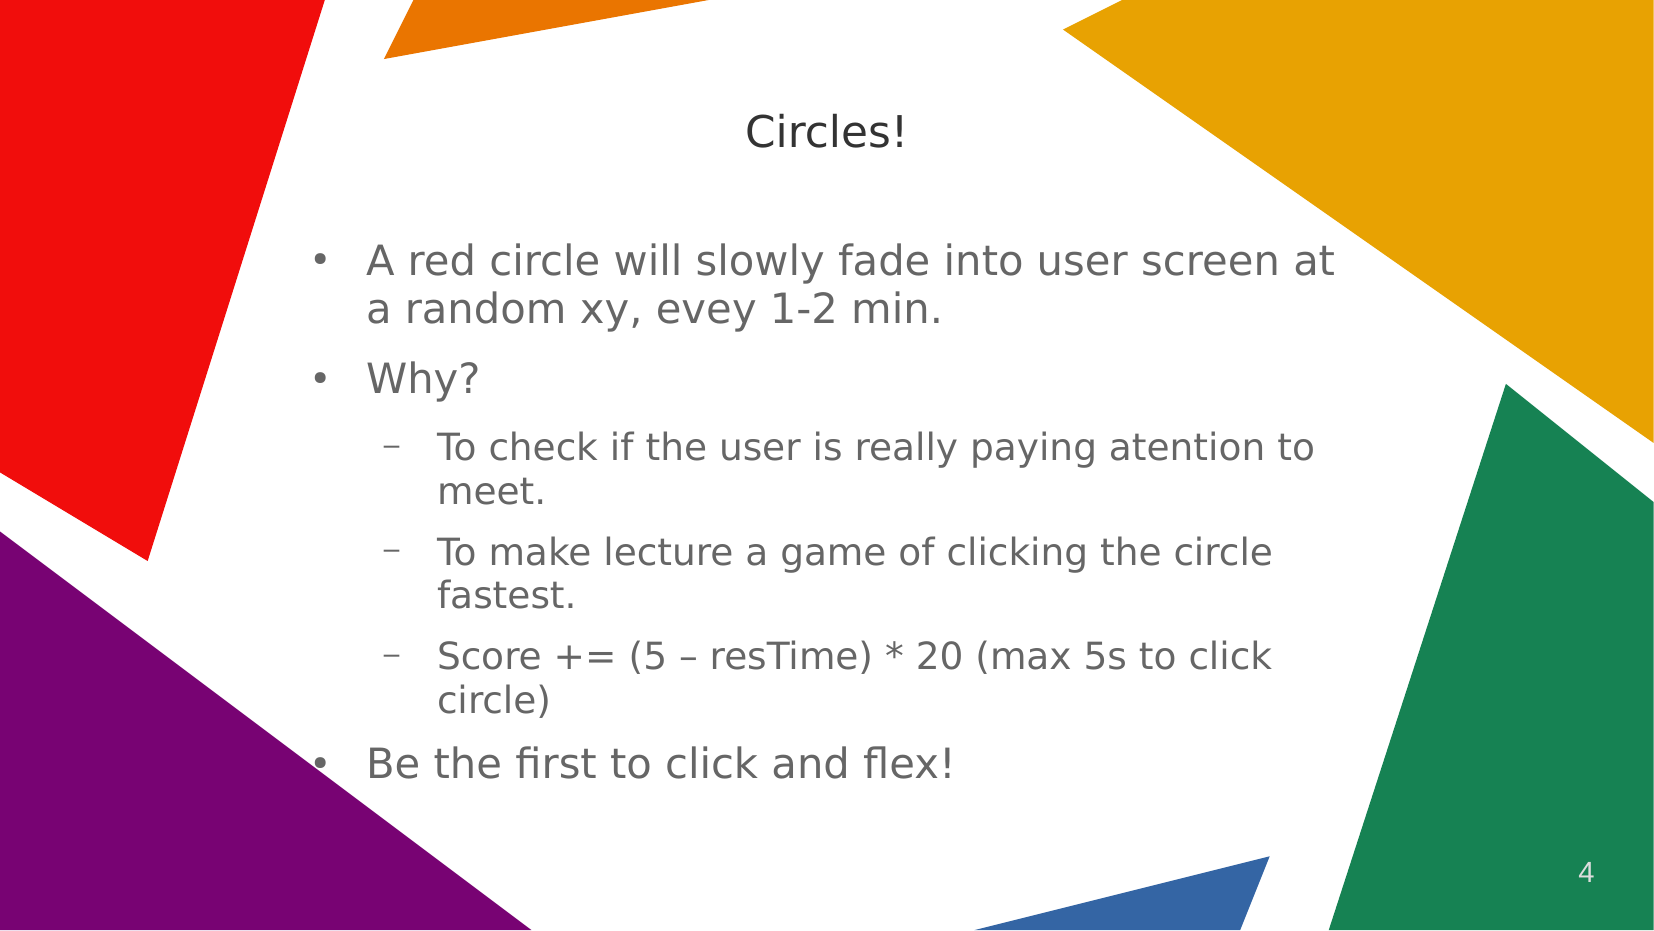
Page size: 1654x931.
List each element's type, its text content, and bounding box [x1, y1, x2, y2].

list A red circle will slowly fade into user screen at a random xy, evey 1-2 min. Why? To check if the user is really paying atention to meet. To make lecture a game of clicking the circle fastest. Score += (5 – resTime) * 20 (max 5s to click circle) Be the first to click and flex! [295, 236, 1359, 827]
title Circles! [295, 59, 1359, 207]
